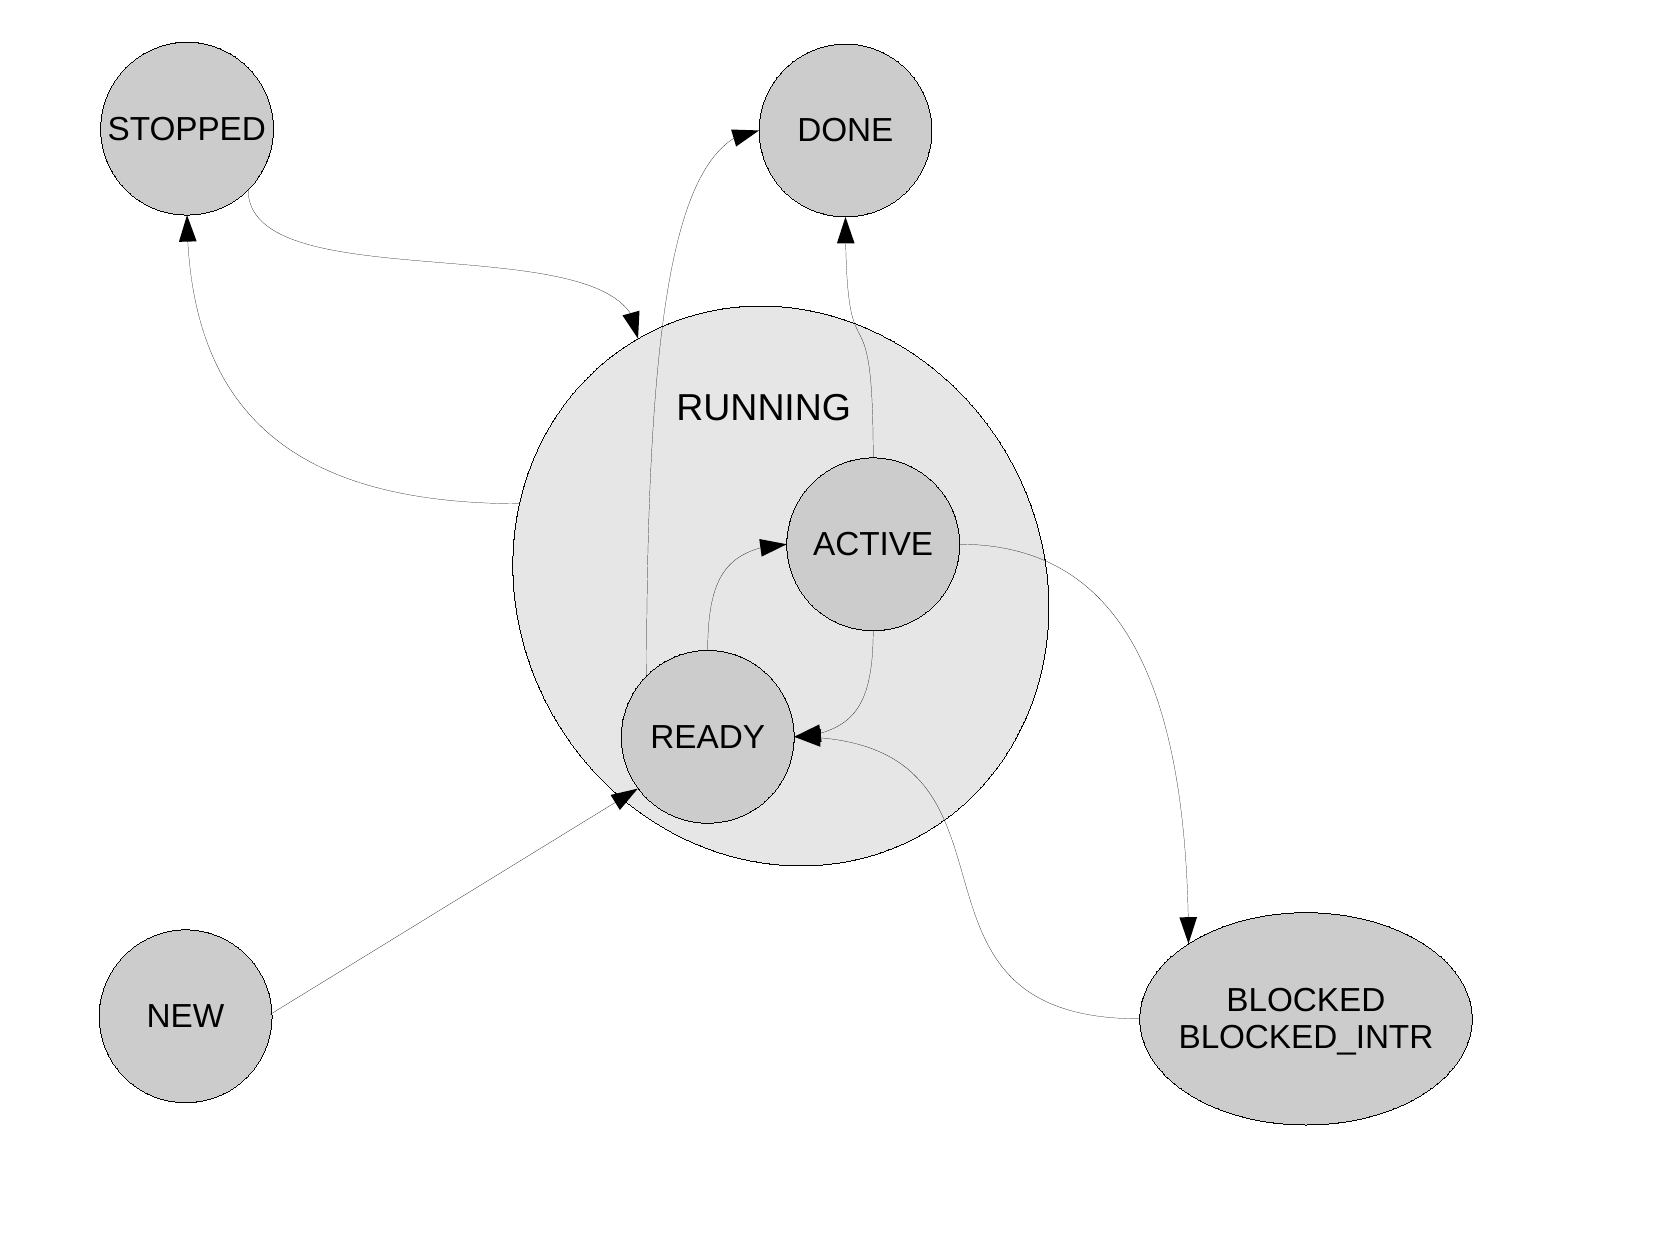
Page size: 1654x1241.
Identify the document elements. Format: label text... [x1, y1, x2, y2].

text_box DONE [759, 44, 932, 217]
text_box NEW [99, 929, 273, 1103]
text_box [855, 323, 1046, 560]
text_box [821, 545, 1049, 820]
text_box [708, 546, 873, 735]
text_box STOPPED [100, 42, 274, 216]
text_box [512, 326, 662, 793]
text_box ACTIVE [786, 457, 960, 631]
text_box BLOCKED BLOCKED_INTR [1139, 912, 1473, 1126]
text_box [647, 306, 873, 674]
text_box READY [621, 650, 795, 824]
text_box [627, 738, 944, 866]
text_box RUNNING [661, 378, 881, 436]
